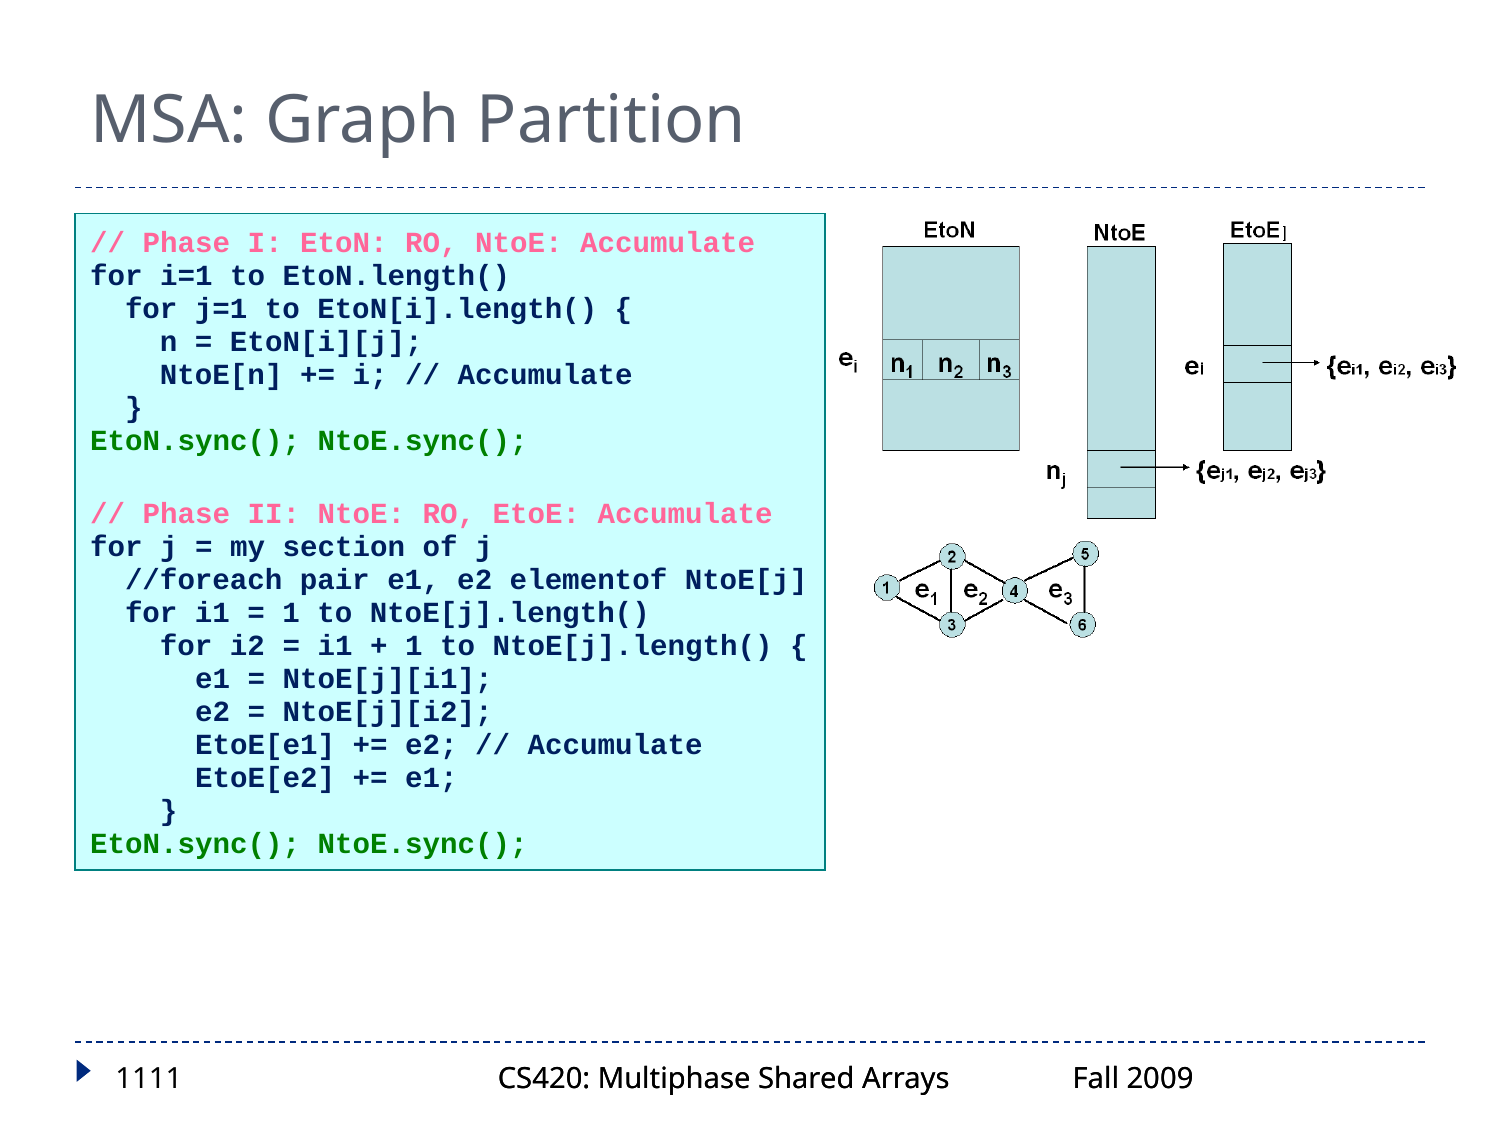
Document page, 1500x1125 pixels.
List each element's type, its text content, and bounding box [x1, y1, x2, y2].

footer CS420: Multiphase Shared Arrays [475, 1042, 1051, 1103]
text_box // Phase I: EtoN: RO, NtoE: Accumulate for i=1 to EtoN.length() for j=1 to EtoN[i].length() { n = EtoN[i][j]; NtoE[n] += i; // Accumulate } EtoN.sync(); NtoE.sync(); // Phase II: NtoE: RO, EtoE: Accumulate for j = my section of j //foreach pair e1, e2 elementof NtoE[j] for i1 = 1 to NtoE[j].length() for i2 = i1 + 1 to NtoE[j].length() { e1 = NtoE[j][i1]; e2 = NtoE[j][i2]; EtoE[e1] += e2; // Accumulate EtoE[e2] += e1; } EtoN.sync(); NtoE.sync(); [74, 213, 825, 870]
picture [831, 212, 1465, 638]
title MSA: Graph Partition [75, 7, 1425, 218]
slide_number Fall 2009 [1051, 1042, 1426, 1103]
slide_number 11 [100, 1042, 426, 1103]
